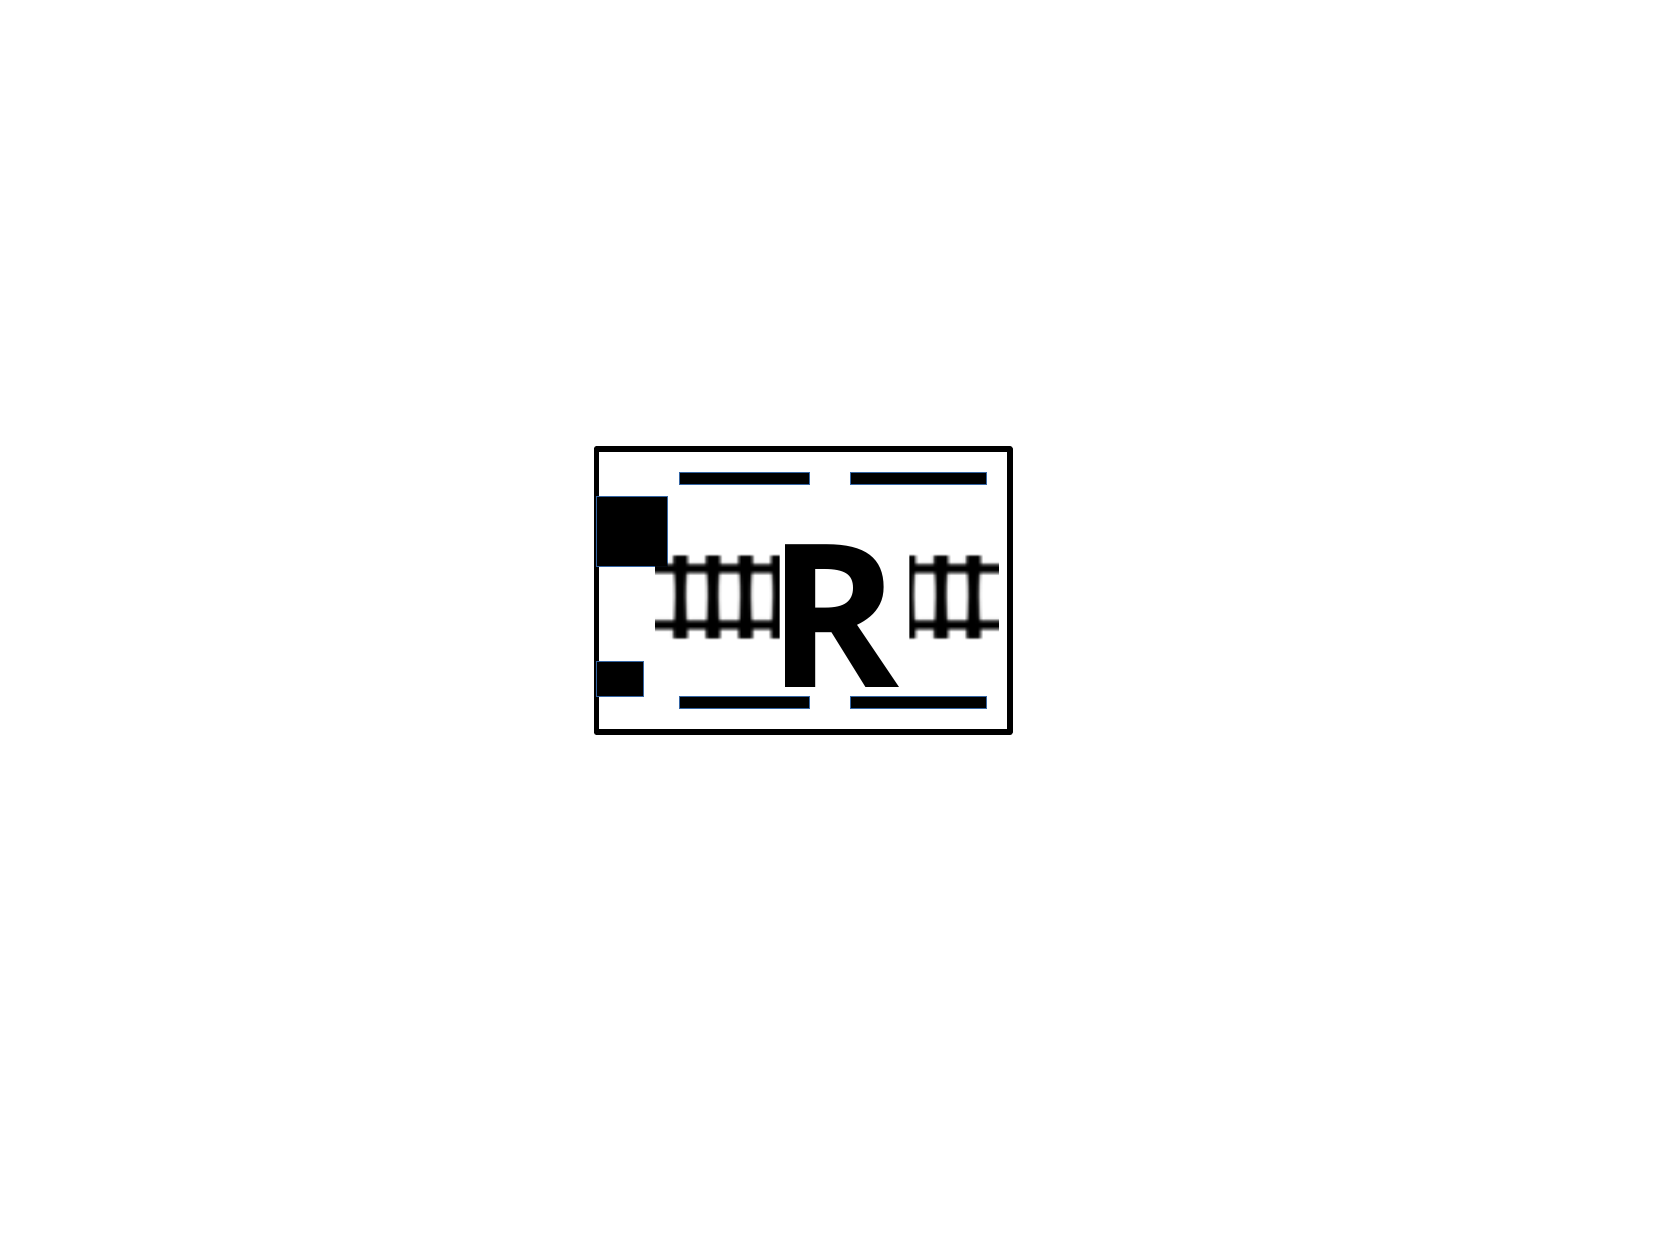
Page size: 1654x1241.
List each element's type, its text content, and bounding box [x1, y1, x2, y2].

text_box [679, 696, 810, 709]
text_box R [752, 466, 939, 725]
text_box [596, 448, 655, 733]
picture [655, 425, 999, 768]
text_box [850, 696, 987, 709]
text_box [999, 448, 1010, 733]
